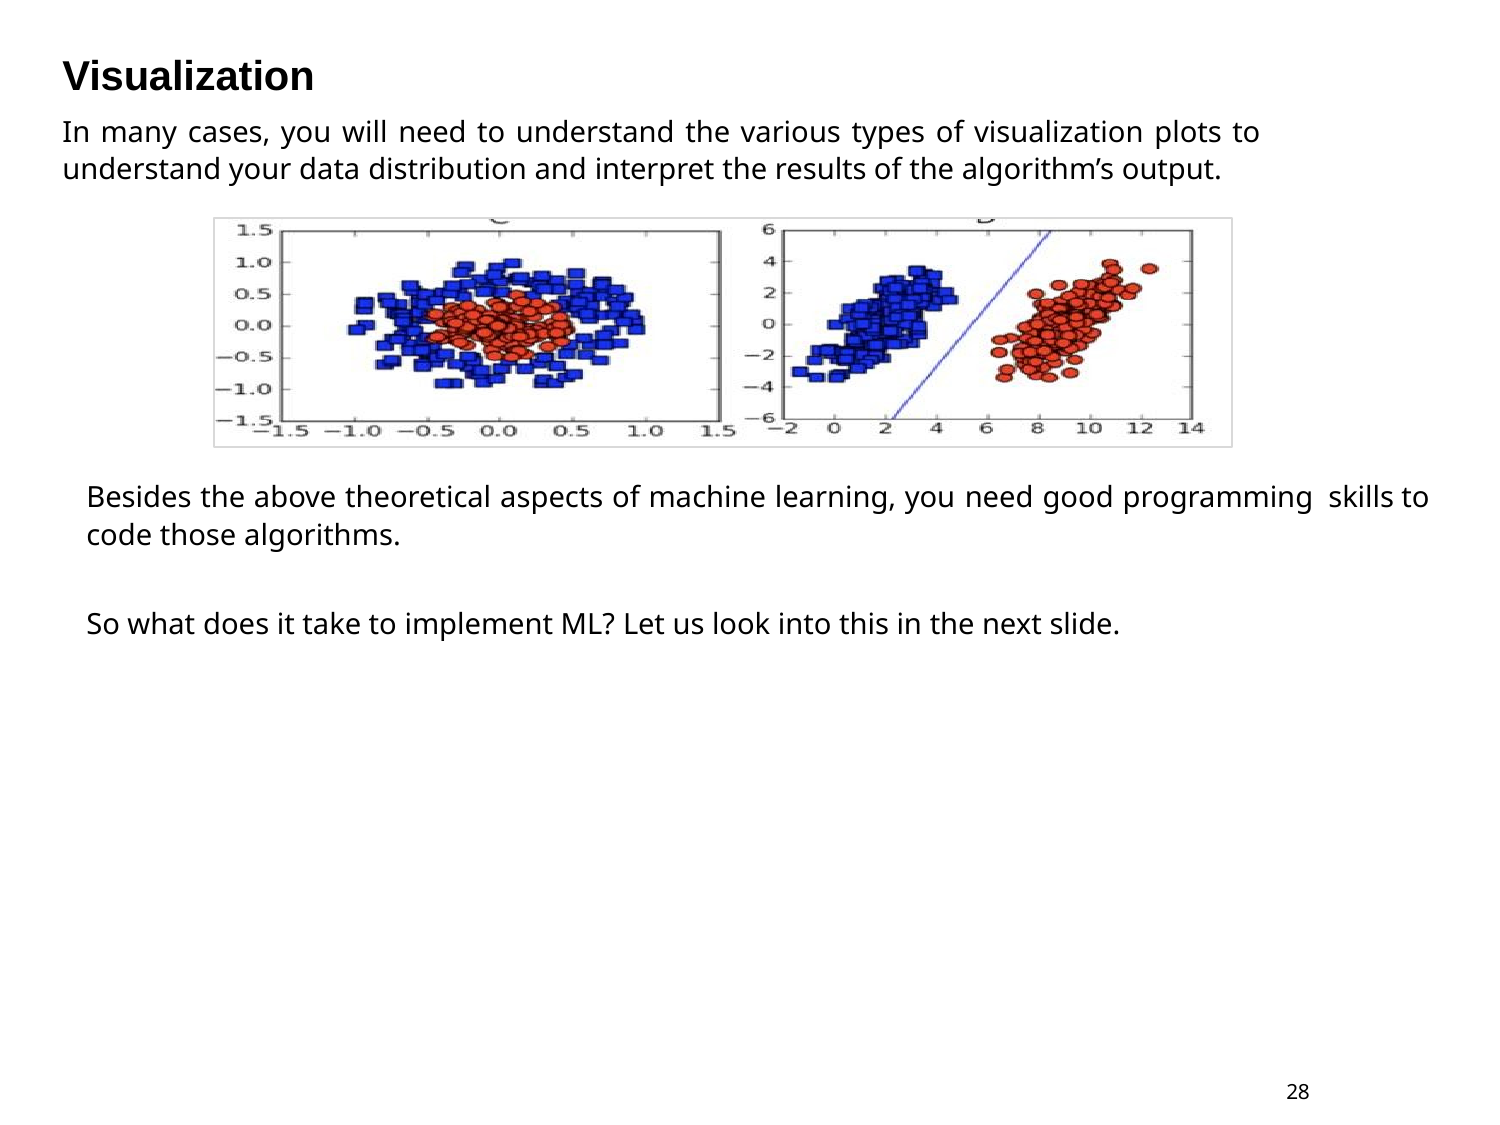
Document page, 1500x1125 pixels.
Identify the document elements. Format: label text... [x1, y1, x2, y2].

picture [215, 219, 1212, 440]
text_box Besides the above theoretical aspects of machine learning, you need good programming skills to code those algorithms. So what does it take to implement ML? Let us look into this in the next slide. [84, 473, 1437, 640]
text_box Visualization In many cases, you will need to understand the various types of visualization plots to understand your data distribution and interpret the results of the algorithm’s output. [60, 46, 1422, 186]
slide_number 28 [1279, 1076, 1328, 1125]
